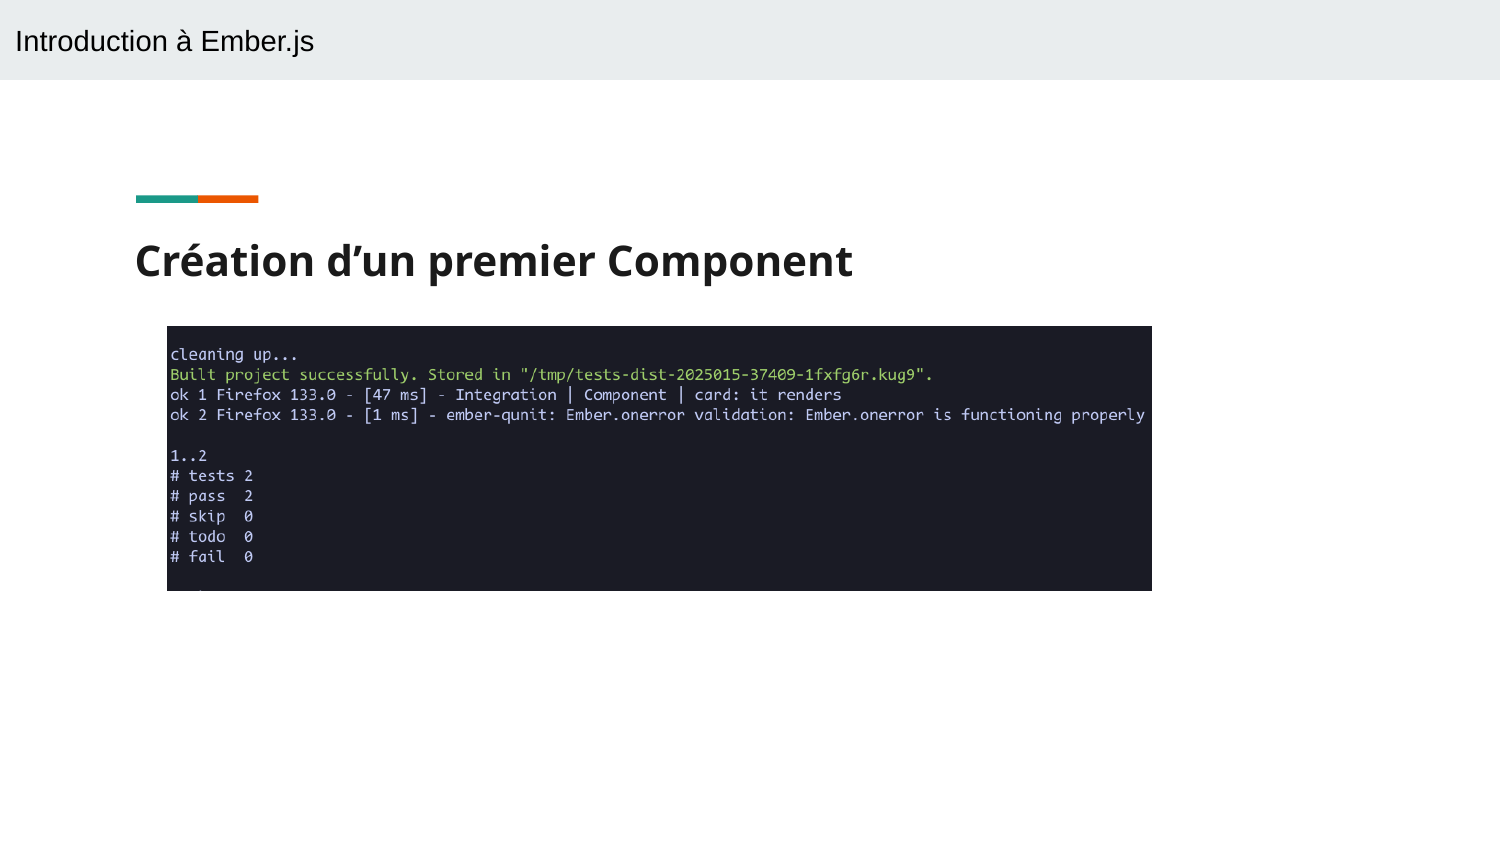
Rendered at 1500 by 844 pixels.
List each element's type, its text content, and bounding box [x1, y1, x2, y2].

picture [167, 326, 1152, 591]
title Création d’un premier Component [119, 216, 1381, 305]
